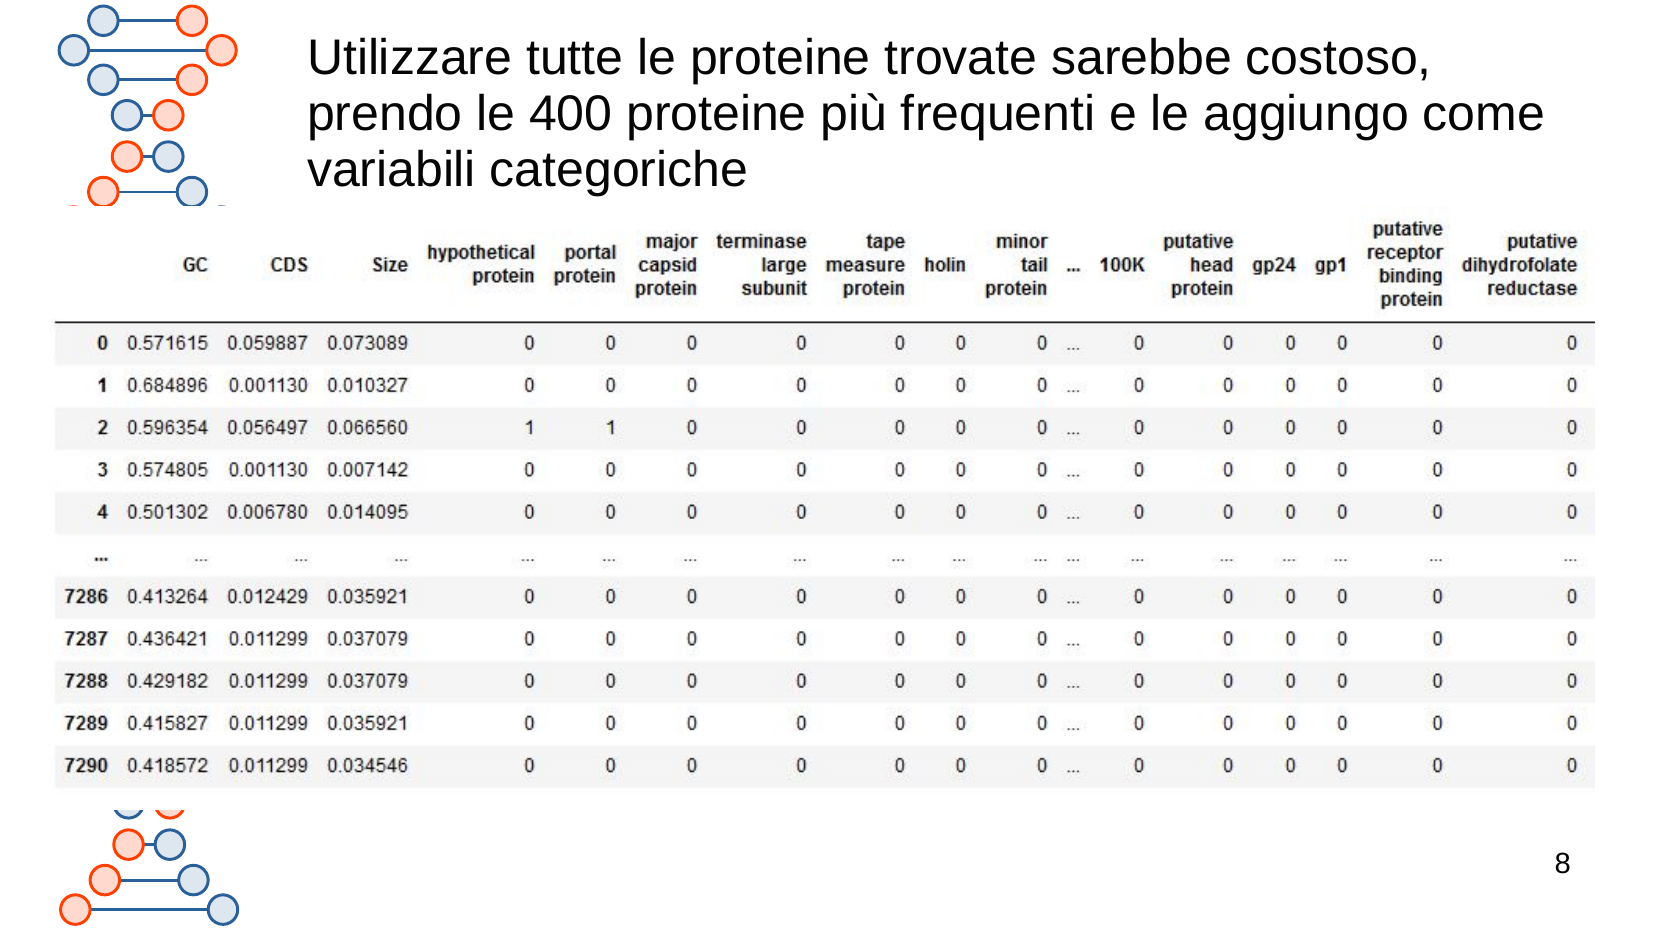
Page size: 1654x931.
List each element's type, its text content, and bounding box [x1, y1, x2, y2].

list Utilizzare tutte le proteine trovate sarebbe costoso, prendo le 400 proteine più frequenti e le aggiungo come variabili categoriche [236, 29, 1565, 206]
picture [49, 206, 1595, 810]
